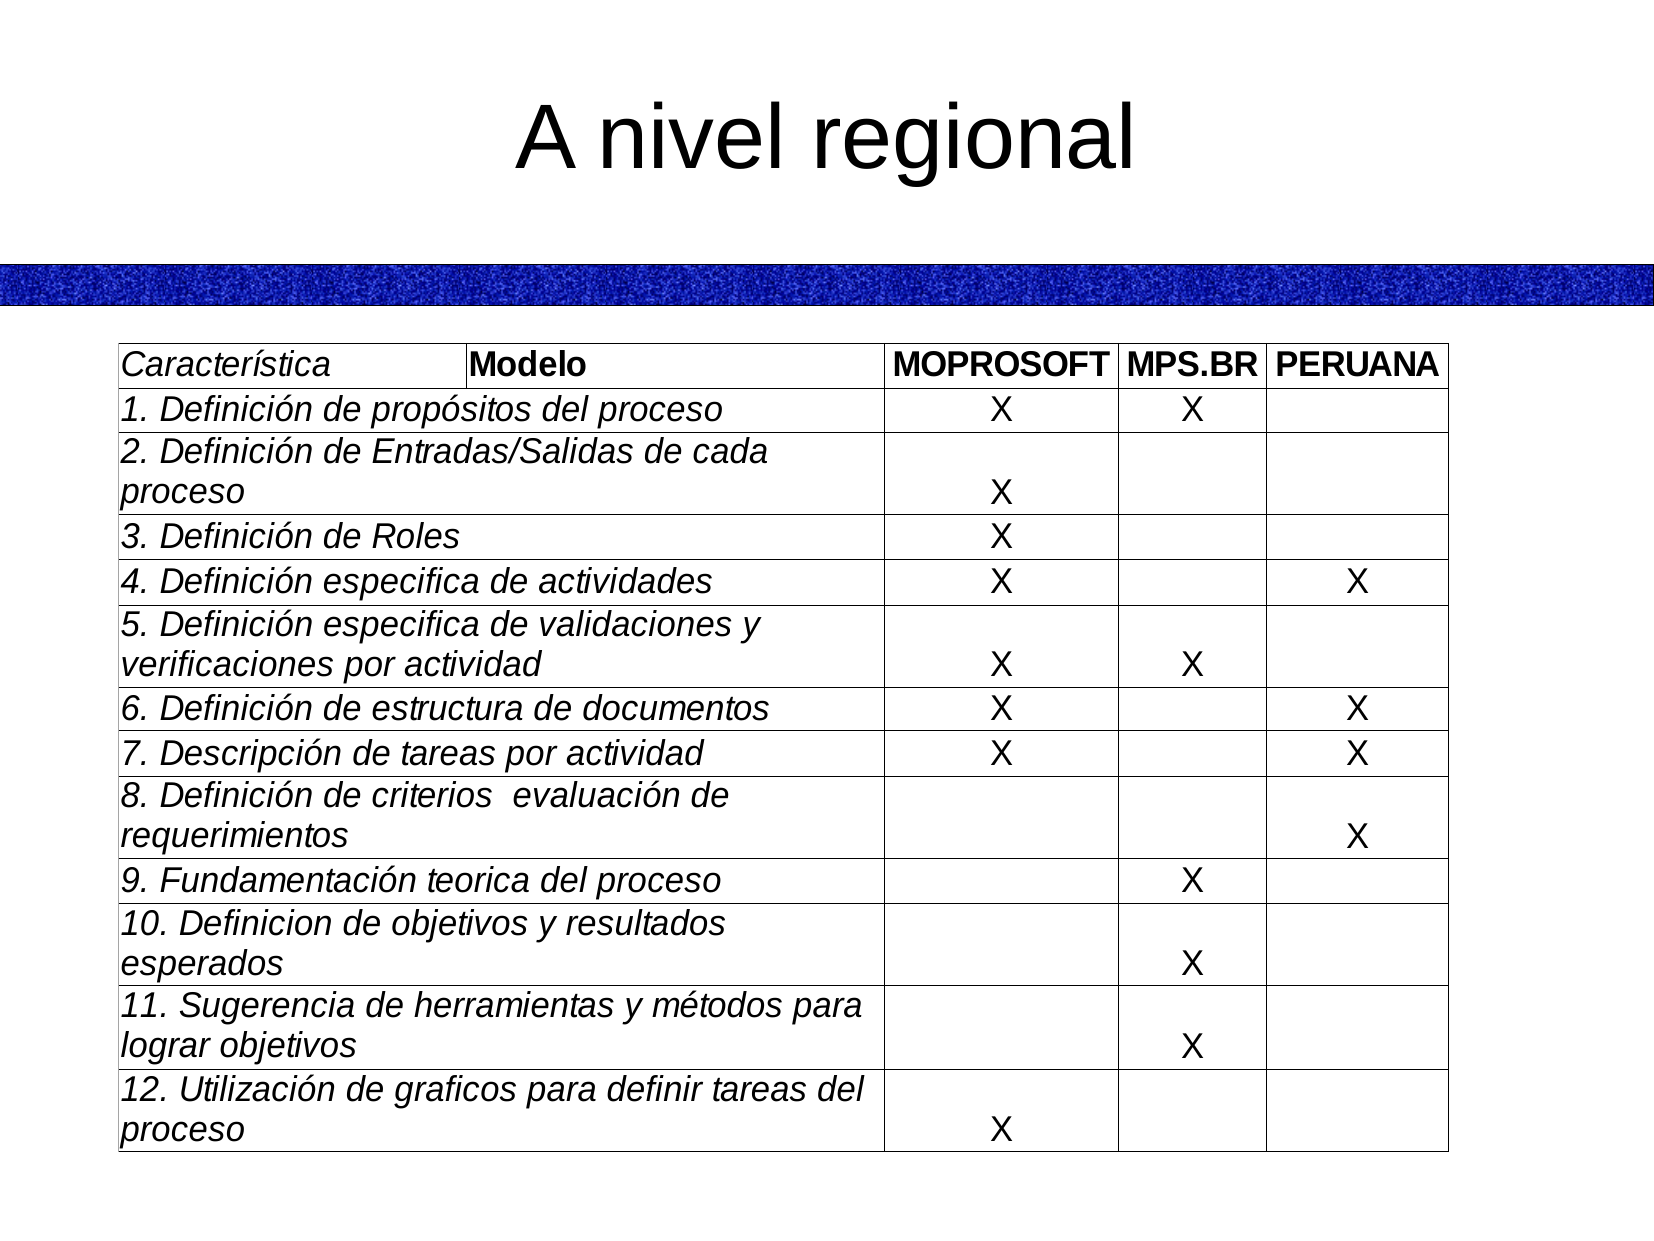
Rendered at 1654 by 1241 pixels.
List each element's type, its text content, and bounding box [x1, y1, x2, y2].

chart [118, 342, 1589, 1155]
picture [0, 265, 1653, 305]
title A nivel regional [58, 14, 1595, 260]
